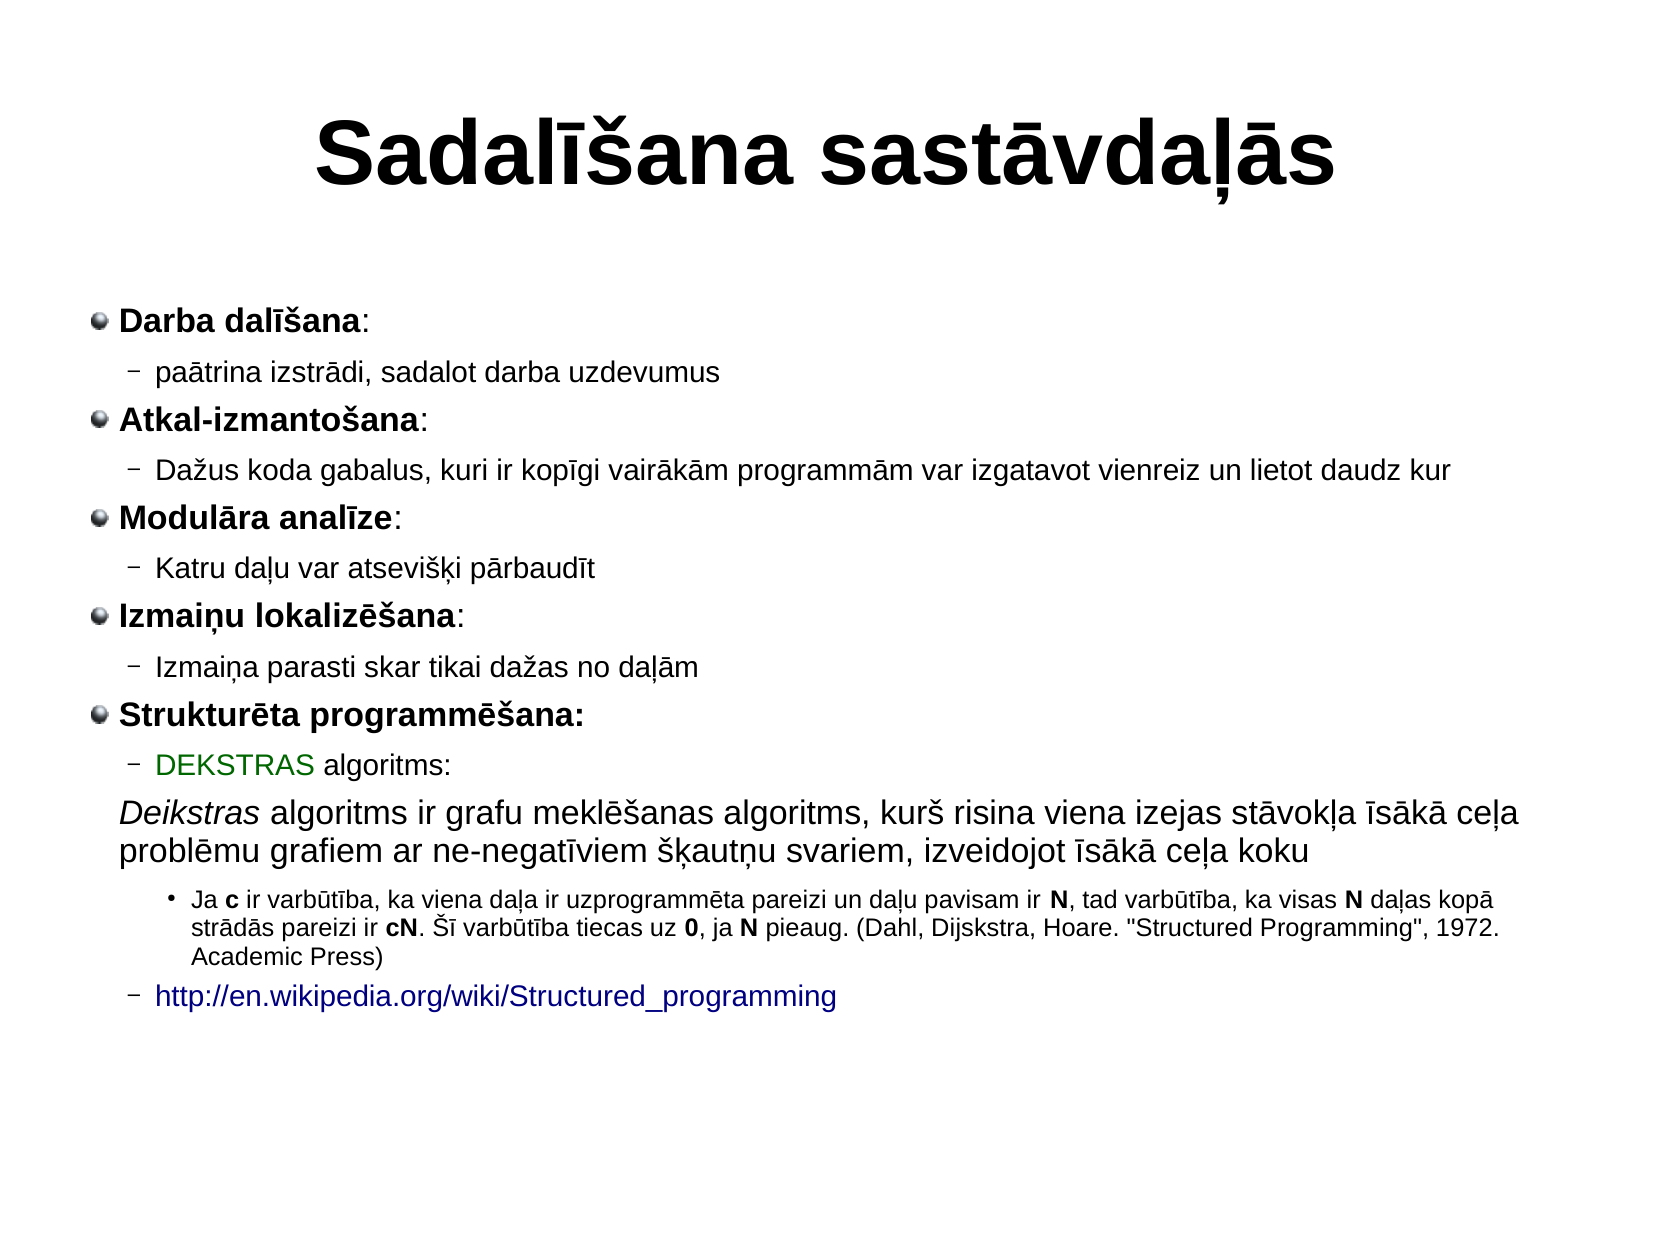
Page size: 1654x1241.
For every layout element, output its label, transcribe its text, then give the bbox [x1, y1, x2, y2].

list Darba dalīšana: paātrina izstrādi, sadalot darba uzdevumus Atkal-izmantošana: Dažus koda gabalus, kuri ir kopīgi vairākām programmām var izgatavot vienreiz un lietot daudz kur Modulāra analīze: Katru daļu var atsevišķi pārbaudīt Izmaiņu lokalizēšana: Izmaiņa parasti skar tikai dažas no daļām Strukturēta programmēšana: DEKSTRAS algoritms: Deikstras algoritms ir grafu meklēšanas algoritms, kurš risina viena izejas stāvokļa īsākā ceļa problēmu grafiem ar ne-negatīviem šķautņu svariem, izveidojot īsākā ceļa koku Ja c ir varbūtība, ka viena daļa ir uzprogrammēta pareizi un daļu pavisam ir N, tad varbūtība, ka visas N daļas kopā strādās pareizi ir cN. Šī varbūtība tiecas uz 0, ja N pieaug. (Dahl, Dijskstra, Hoare. "Structured Programming", 1972. Academic Press) http://en.wikipedia.org/wiki/Structured_programming [82, 302, 1538, 1022]
title Sadalīšana sastāvdaļās [82, 49, 1571, 257]
